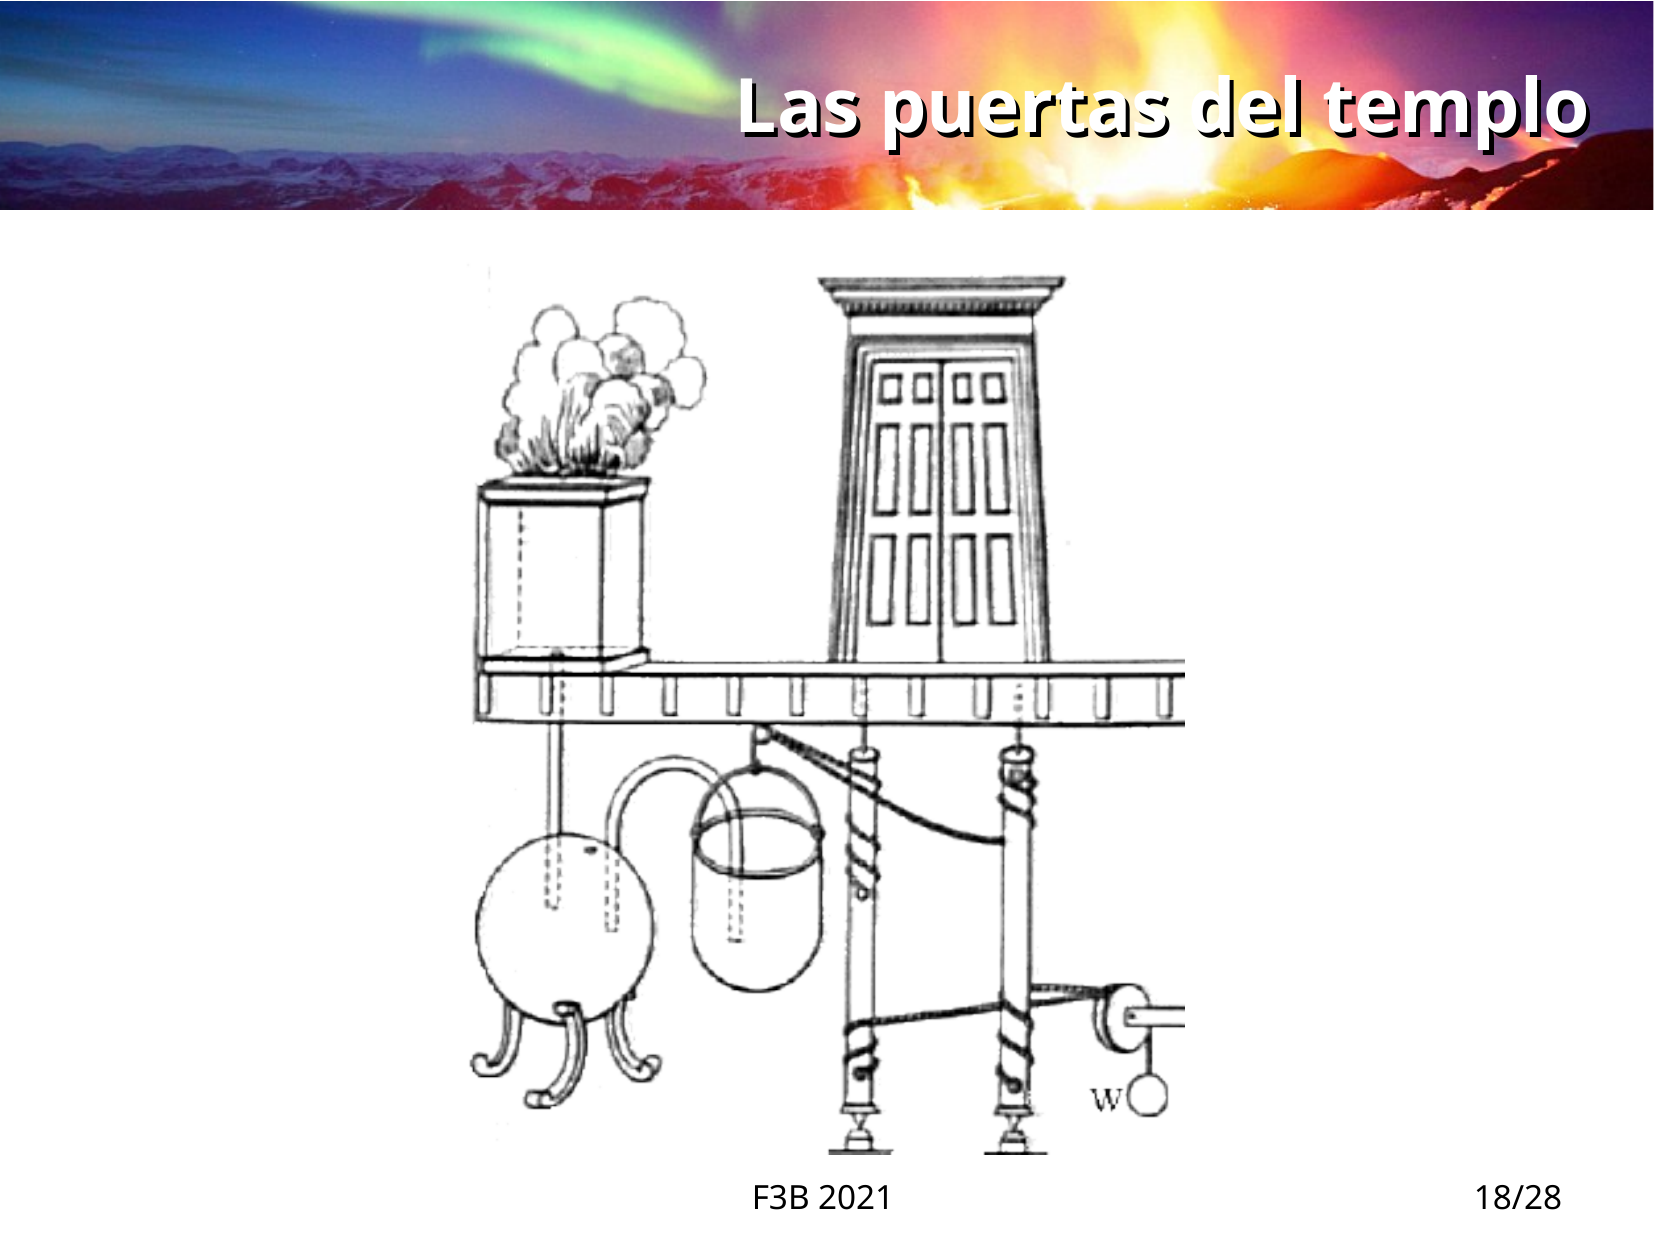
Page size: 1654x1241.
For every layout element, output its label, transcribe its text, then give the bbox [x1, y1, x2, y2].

picture [465, 254, 1185, 1156]
picture [0, 1, 1654, 210]
title Las puertas del templo [45, 15, 1606, 191]
